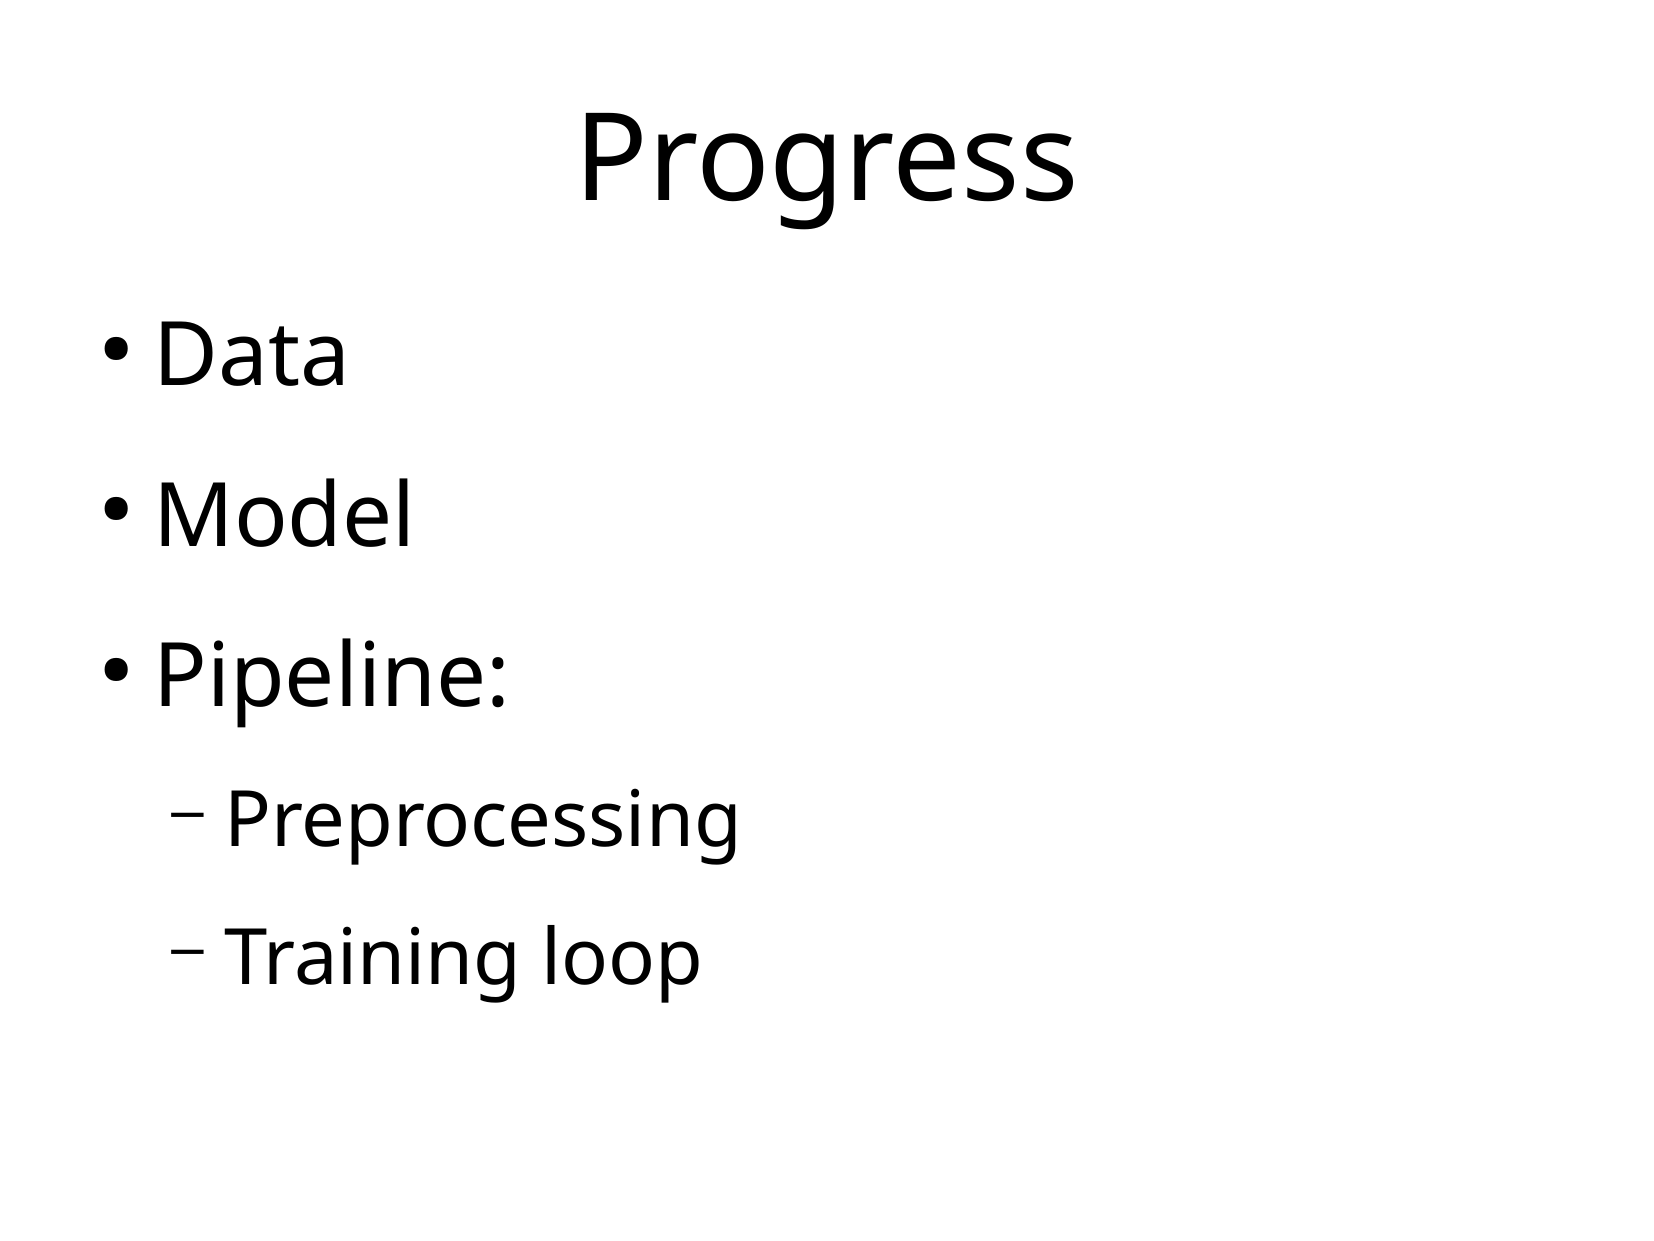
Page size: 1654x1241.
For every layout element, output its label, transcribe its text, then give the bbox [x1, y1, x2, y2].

title Progress [82, 49, 1571, 257]
list Data Model Pipeline: Preprocessing Training loop [82, 290, 1571, 1010]
